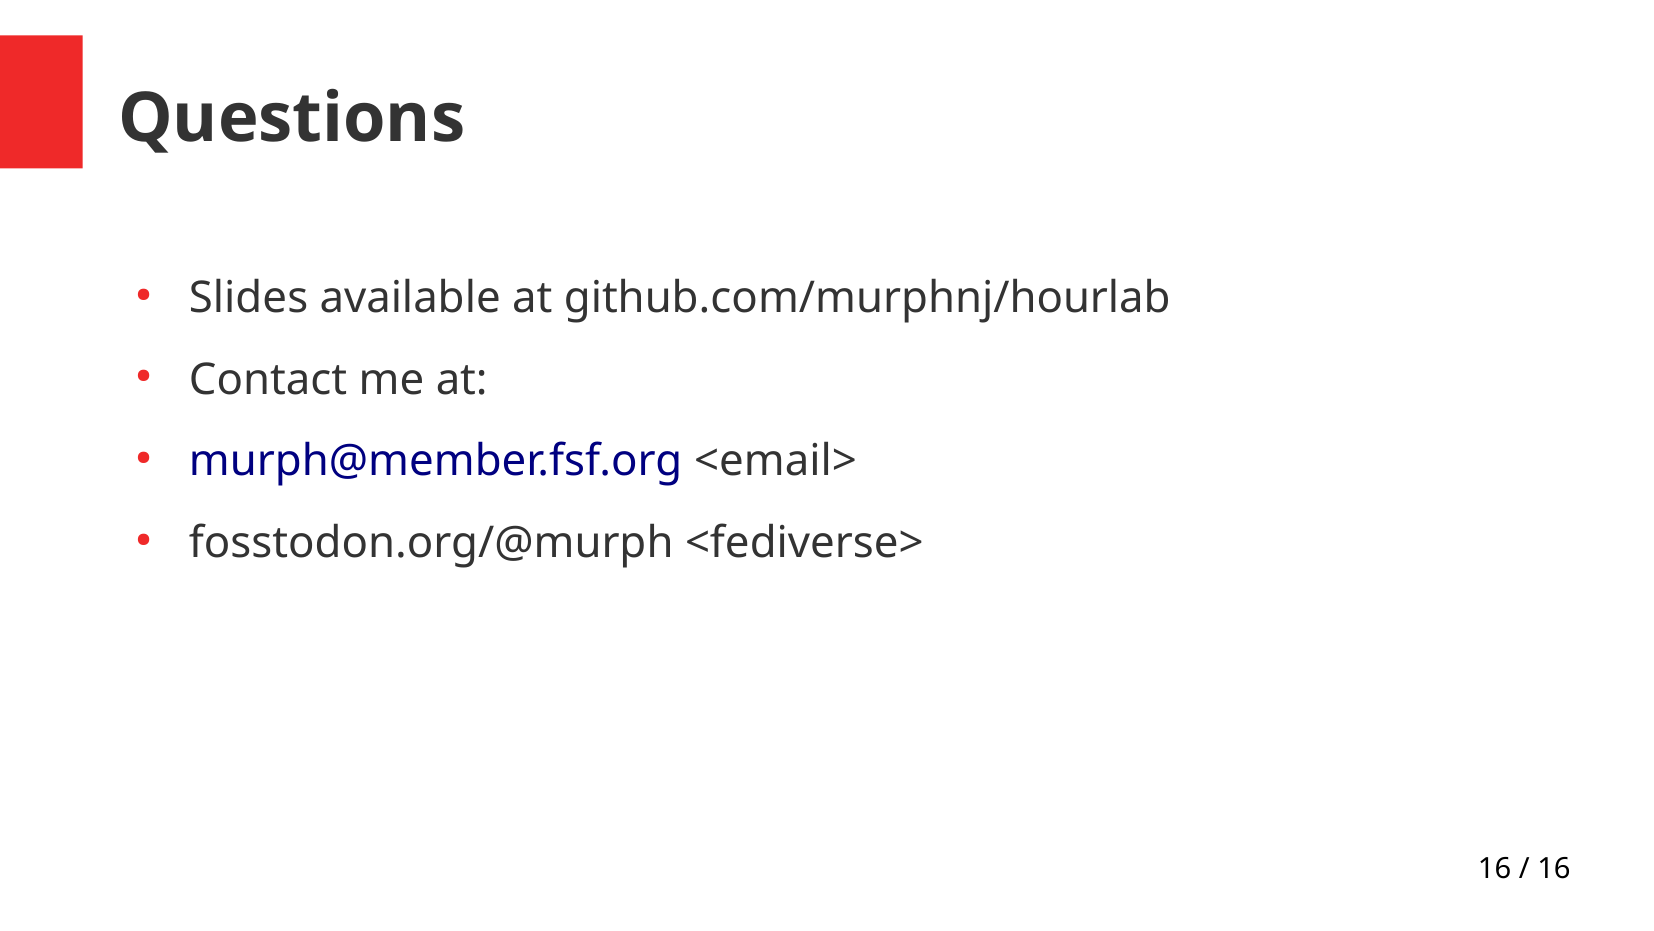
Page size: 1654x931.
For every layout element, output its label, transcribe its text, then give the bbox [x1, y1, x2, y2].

list Slides available at github.com/murphnj/hourlab Contact me at: murph@member.fsf.org <email> fosstodon.org/@murph <fediverse> [118, 265, 1536, 806]
title Questions [118, 37, 1571, 193]
